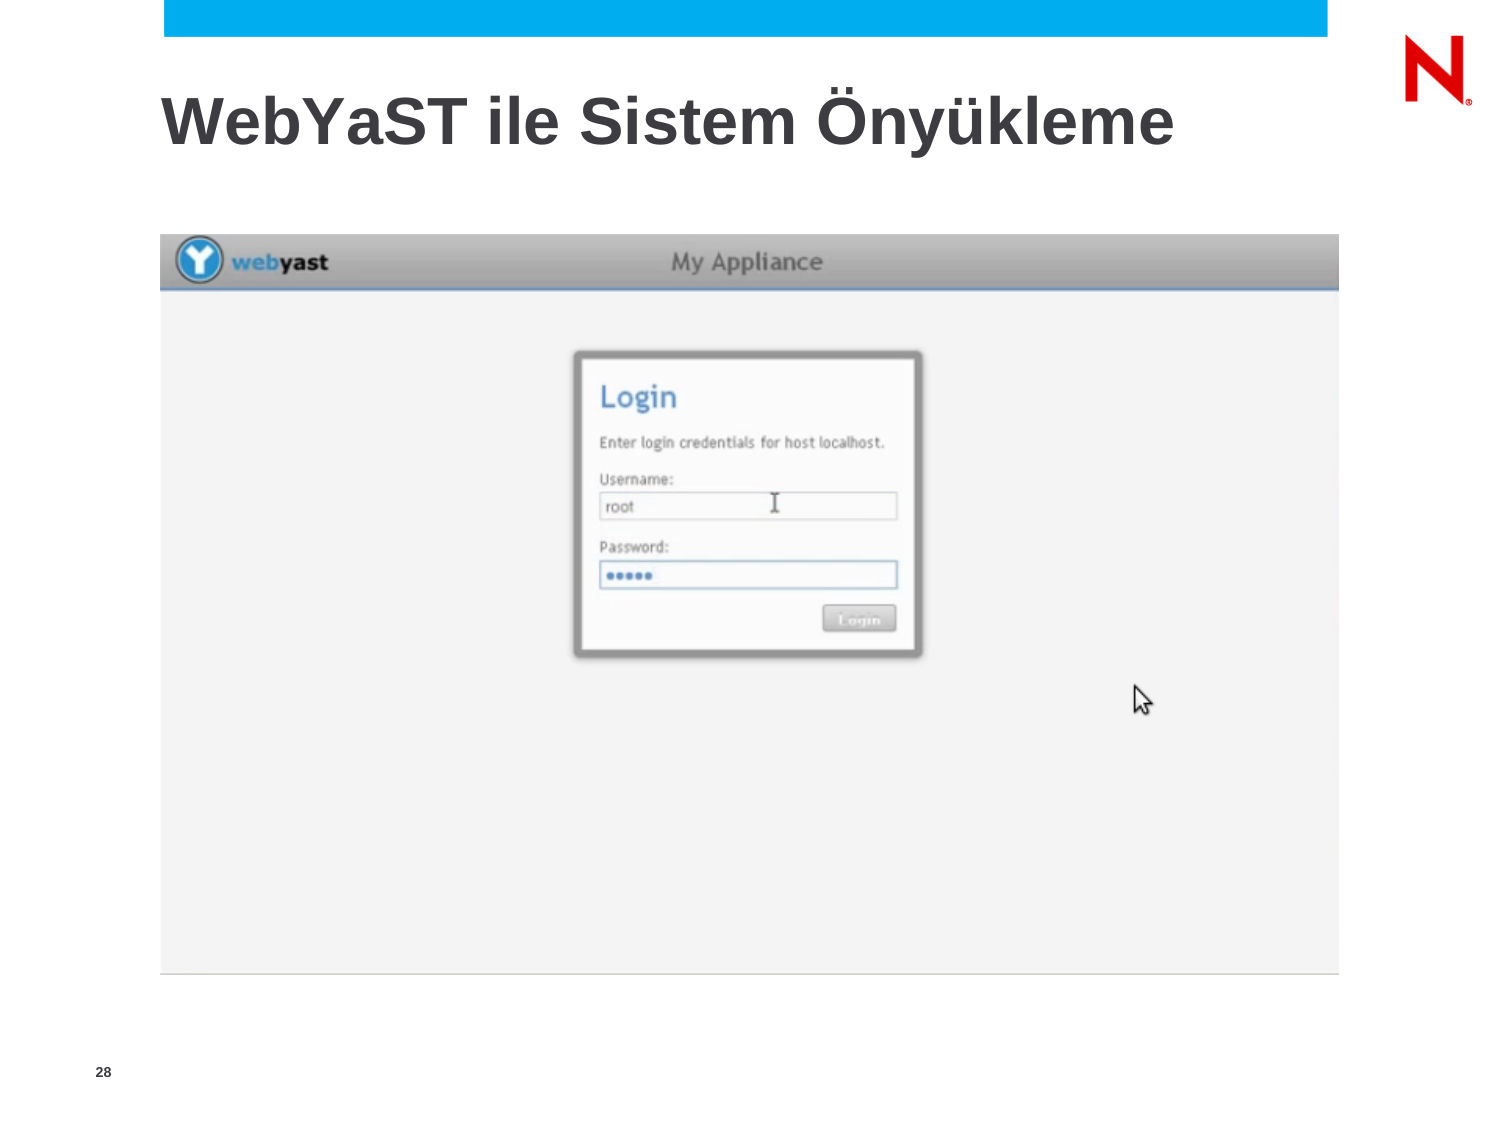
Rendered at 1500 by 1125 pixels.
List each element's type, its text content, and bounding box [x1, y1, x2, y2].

picture [1403, 32, 1473, 107]
picture [160, 234, 1339, 976]
title WebYaST ile Sistem Önyükleme [161, 41, 1383, 205]
